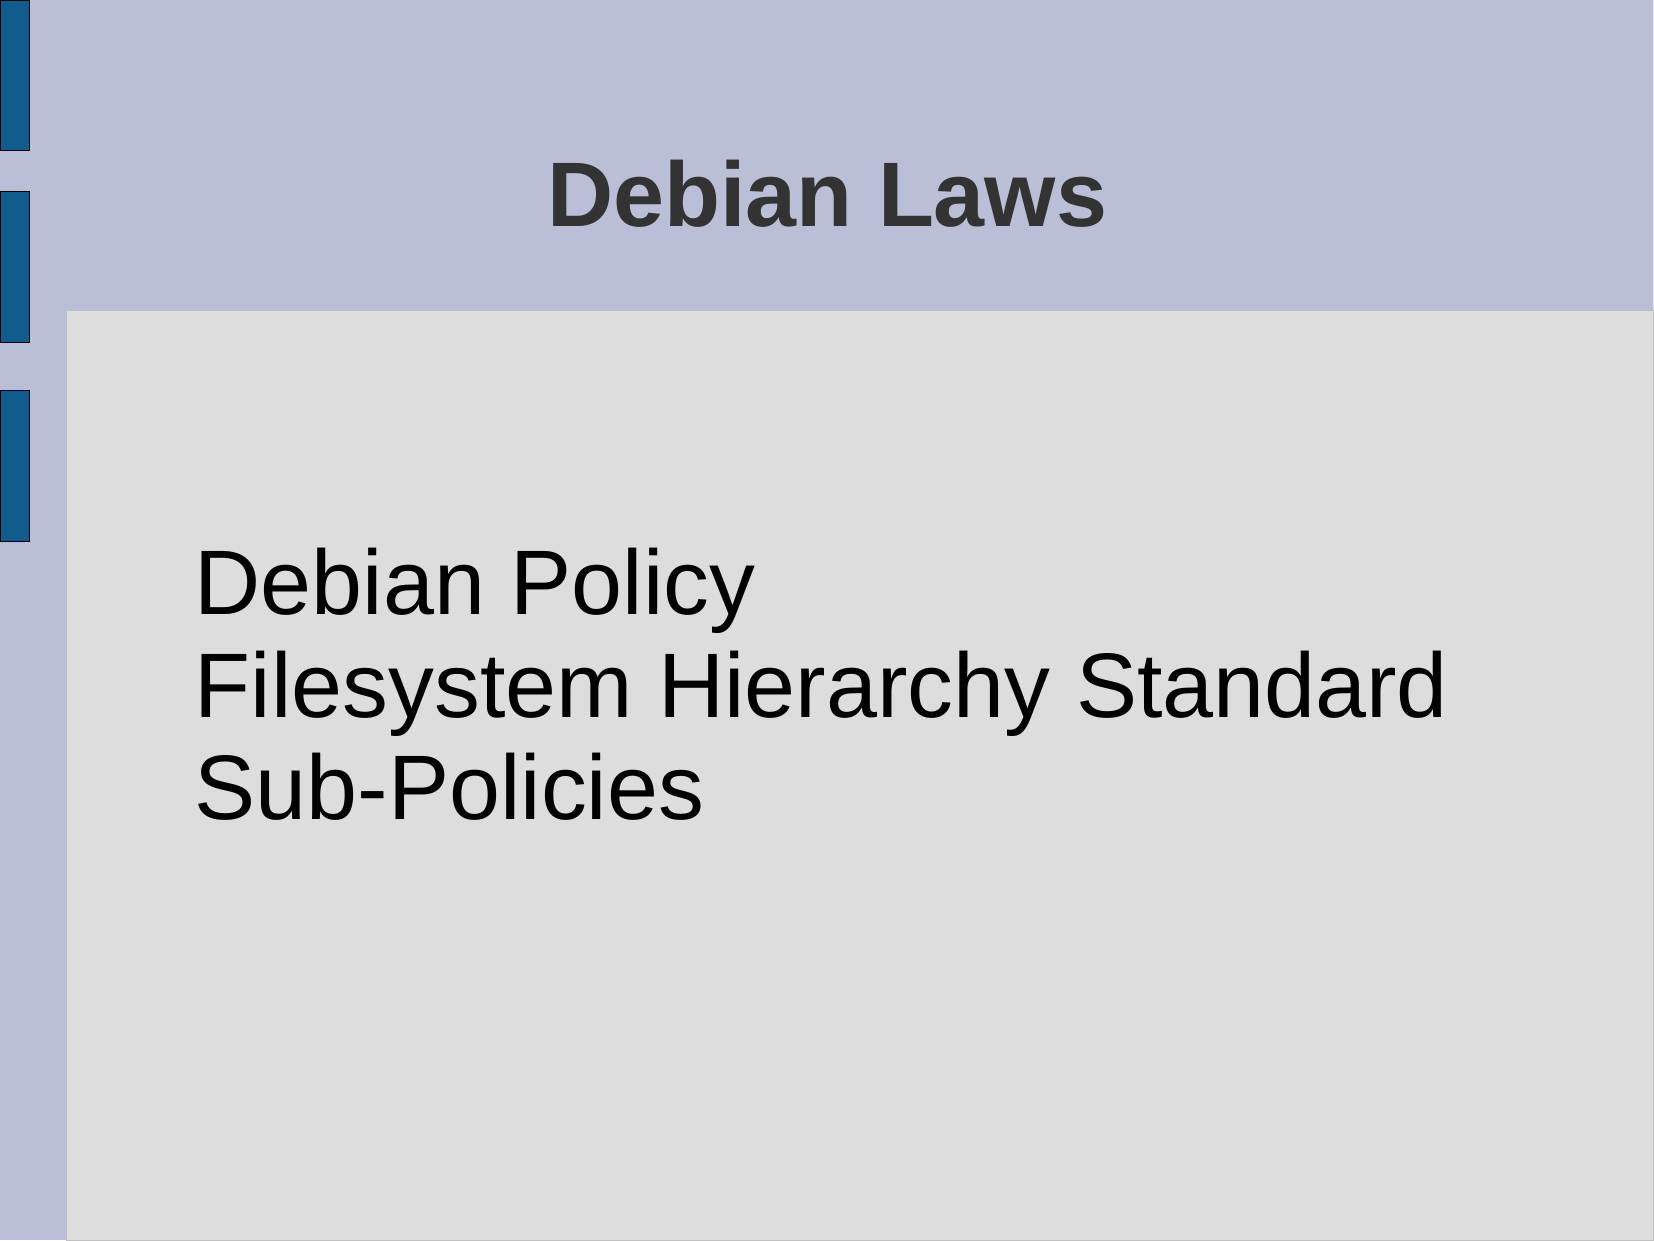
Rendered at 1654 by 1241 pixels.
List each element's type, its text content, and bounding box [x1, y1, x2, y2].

title Debian Laws [121, 91, 1534, 299]
list Debian Policy Filesystem Hierarchy Standard Sub-Policies [177, 531, 1592, 984]
